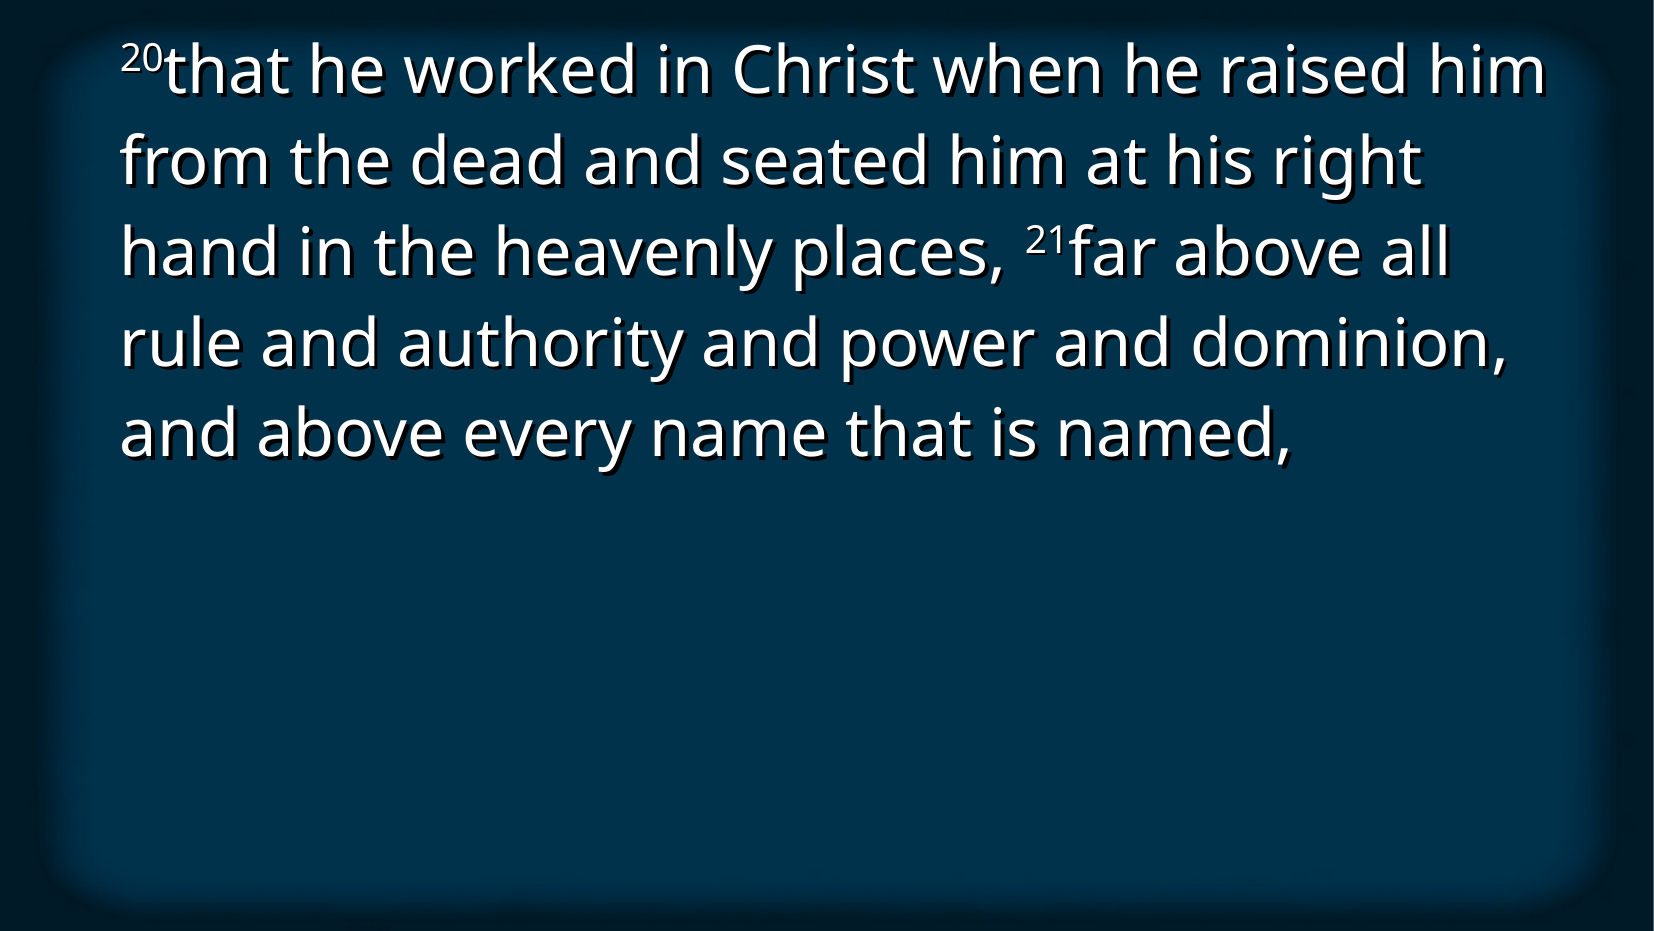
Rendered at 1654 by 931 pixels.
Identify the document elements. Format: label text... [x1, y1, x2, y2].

text_box 20that he worked in Christ when he raised him from the dead and seated him at his right hand in the heavenly places, 21far above all rule and authority and power and dominion, and above every name that is named, [105, 15, 1576, 474]
picture [0, 0, 1654, 931]
